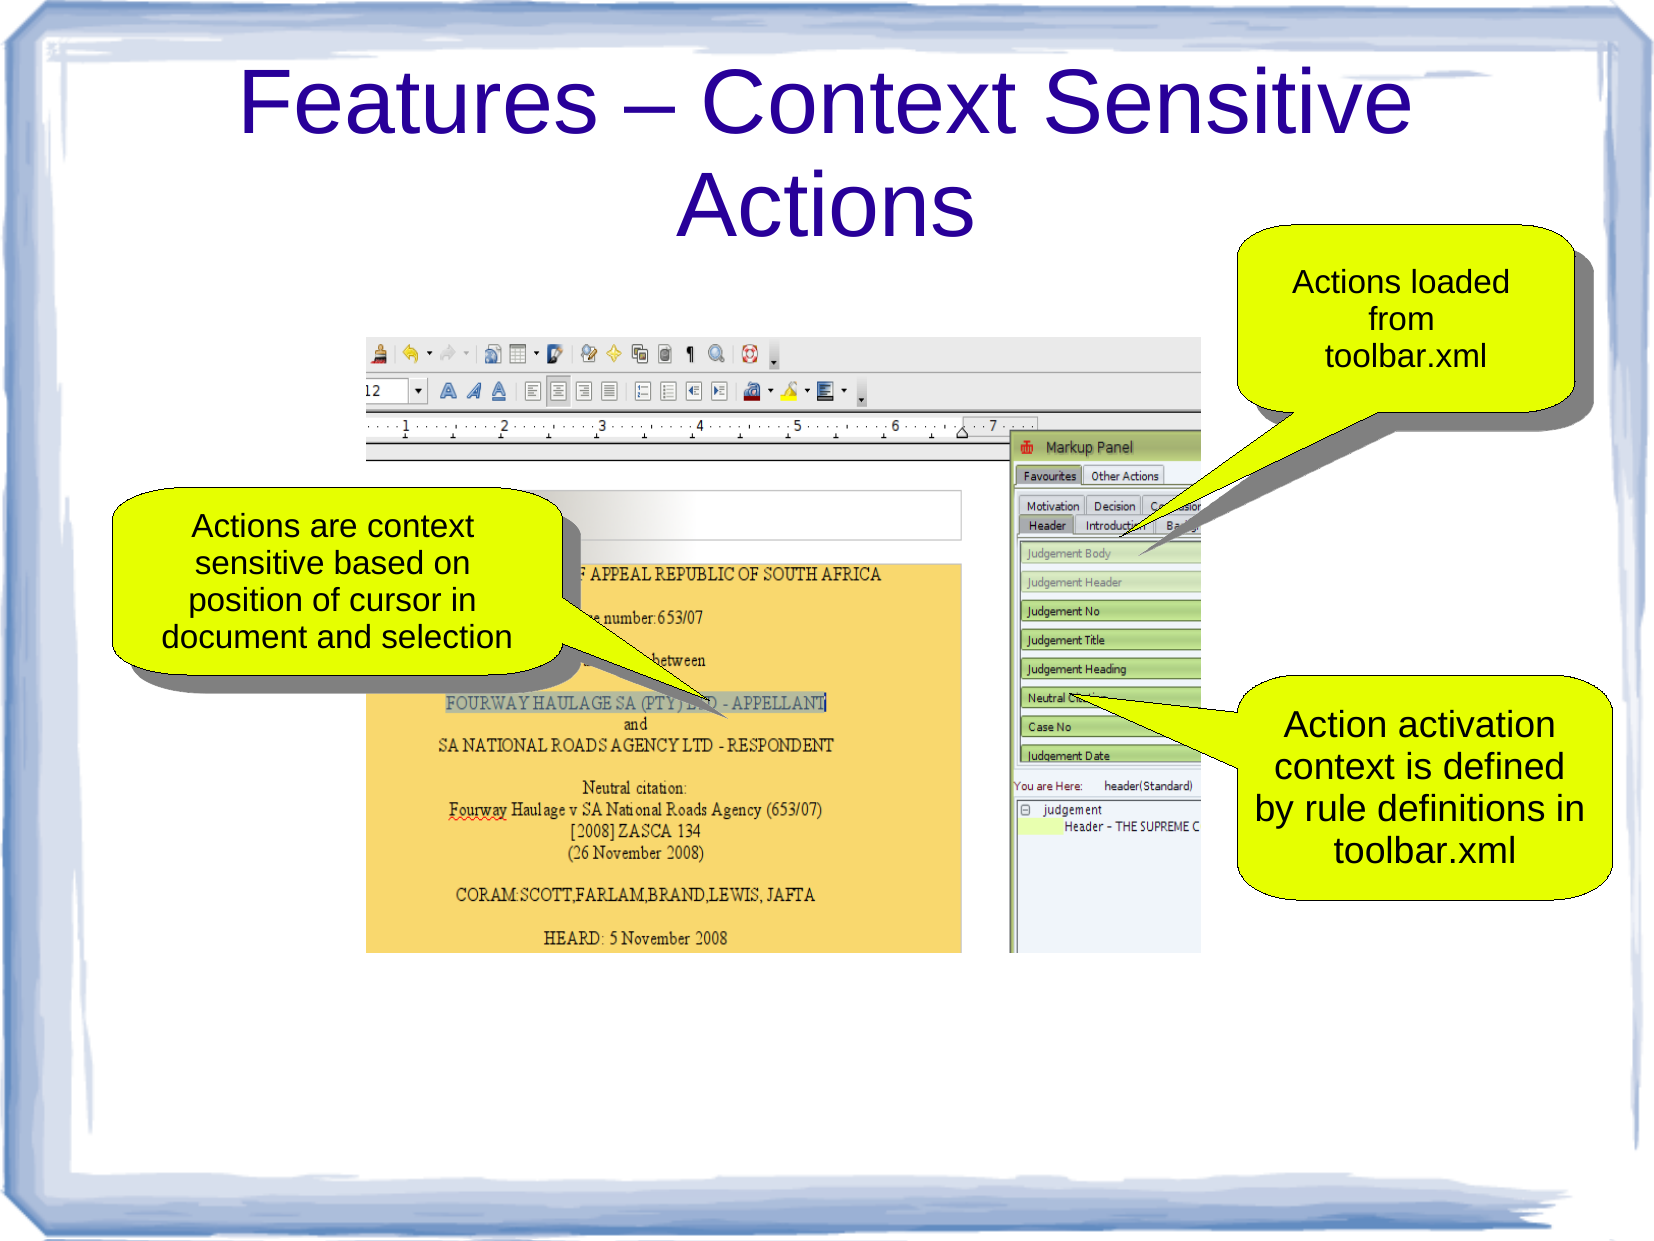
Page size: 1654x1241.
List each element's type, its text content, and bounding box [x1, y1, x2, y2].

text_box Actions are context sensitive based on position of cursor in document and selection [112, 487, 710, 701]
text_box Actions loaded from toolbar.xml [1119, 224, 1576, 537]
picture [0, 0, 1654, 1241]
title Features – Context Sensitive Actions [82, 49, 1571, 257]
text_box Action activation context is defined by rule definitions in toolbar.xml [1069, 675, 1613, 901]
